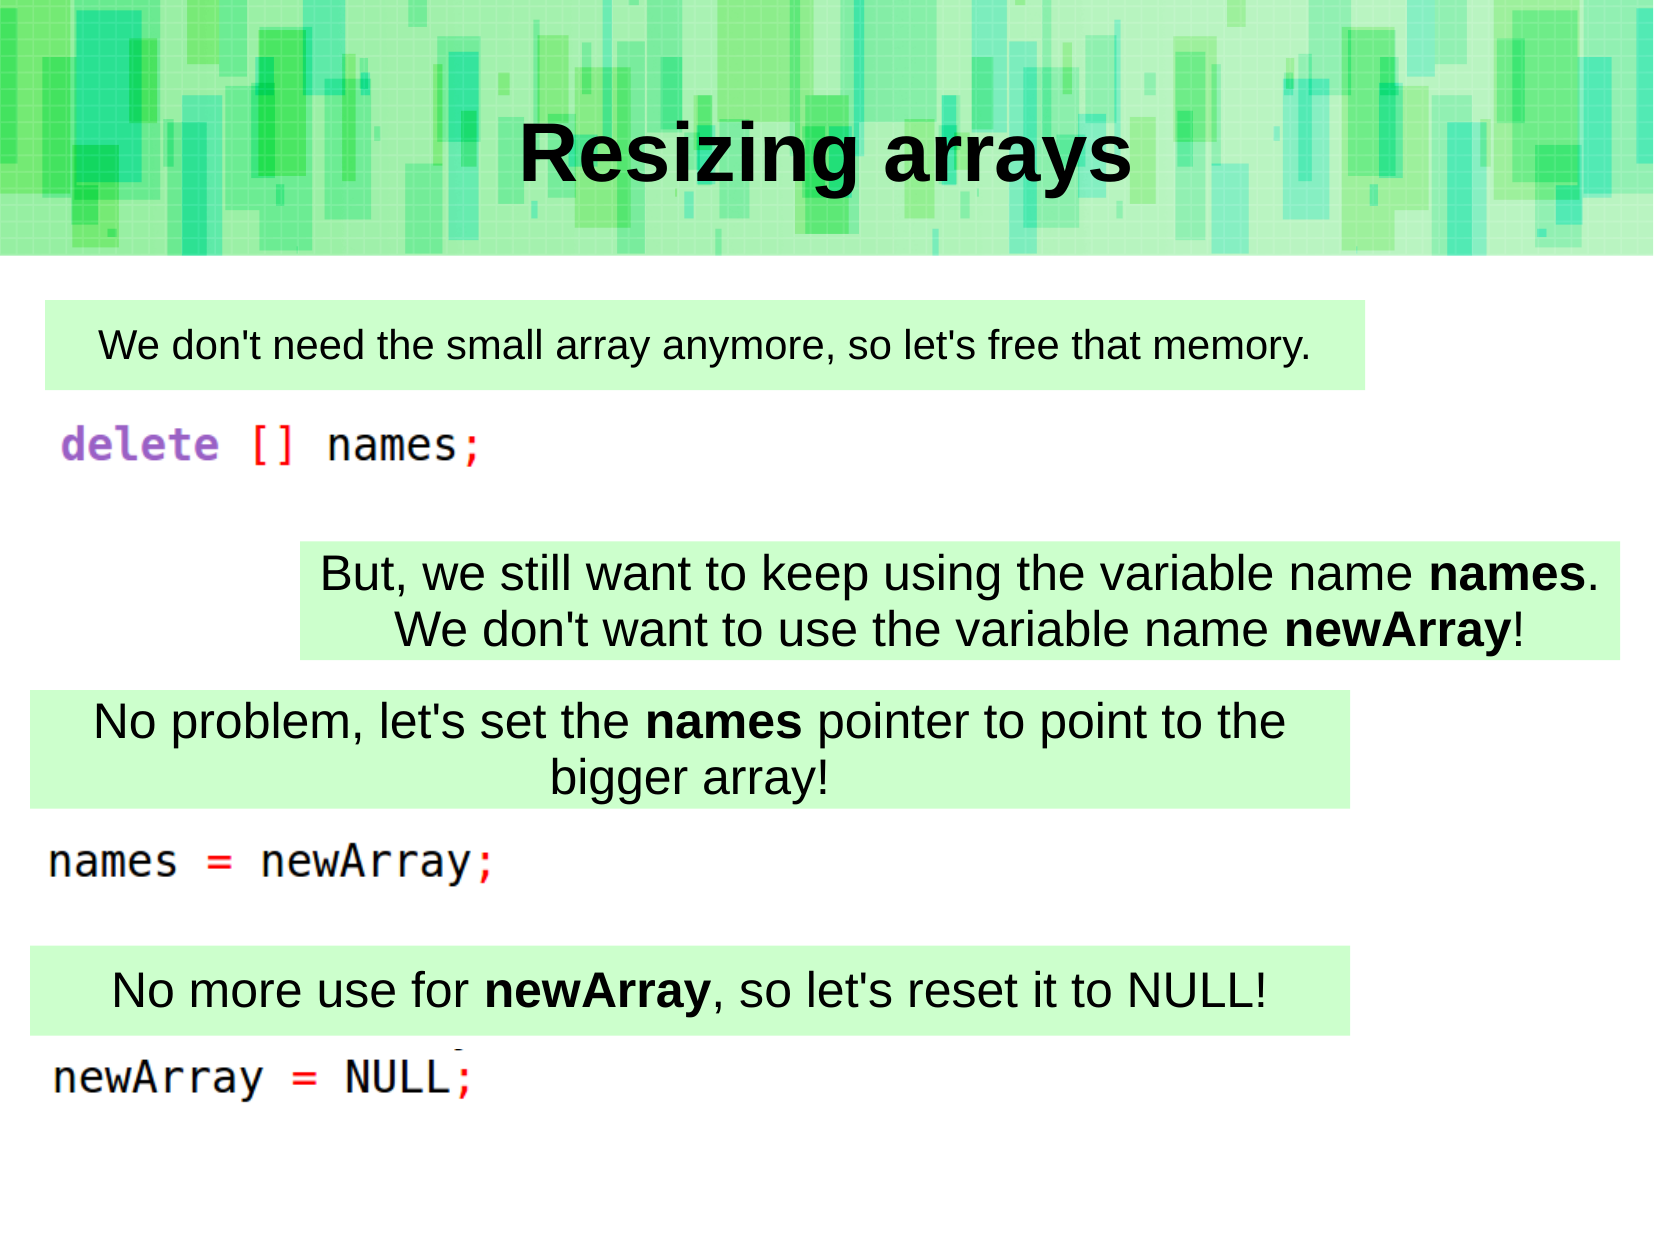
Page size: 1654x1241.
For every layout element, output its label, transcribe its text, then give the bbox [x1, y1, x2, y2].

title Resizing arrays [82, 49, 1571, 257]
text_box But, we still want to keep using the variable name names. We don't want to use the variable name newArray! [300, 541, 1621, 661]
text_box No more use for newArray, so let's reset it to NULL! [30, 945, 1351, 1036]
text_box We don't need the small array anymore, so let's free that memory. [45, 300, 1366, 391]
text_box No problem, let's set the names pointer to point to the bigger array! [30, 690, 1351, 809]
picture [0, 0, 1654, 1241]
